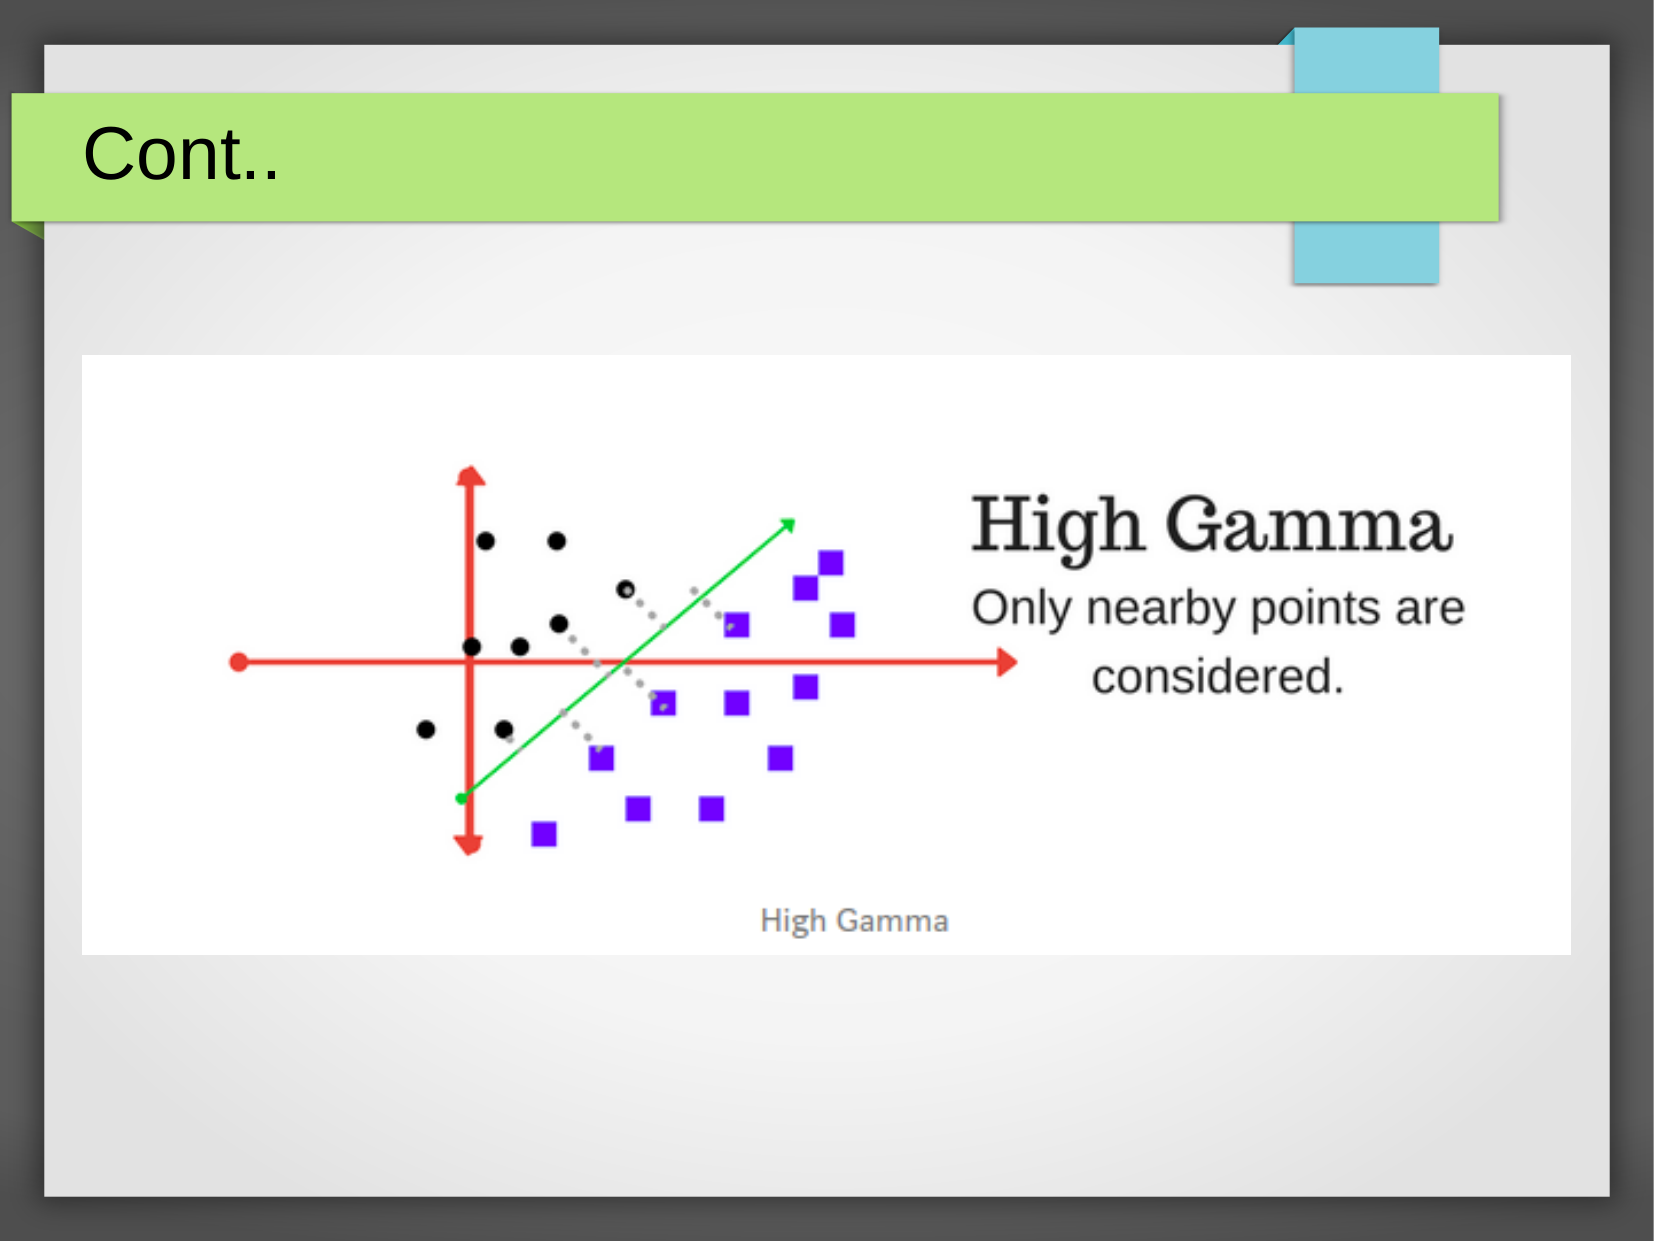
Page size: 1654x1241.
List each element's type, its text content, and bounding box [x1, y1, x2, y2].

title Cont.. [82, 94, 1264, 213]
picture [0, 0, 1654, 1241]
